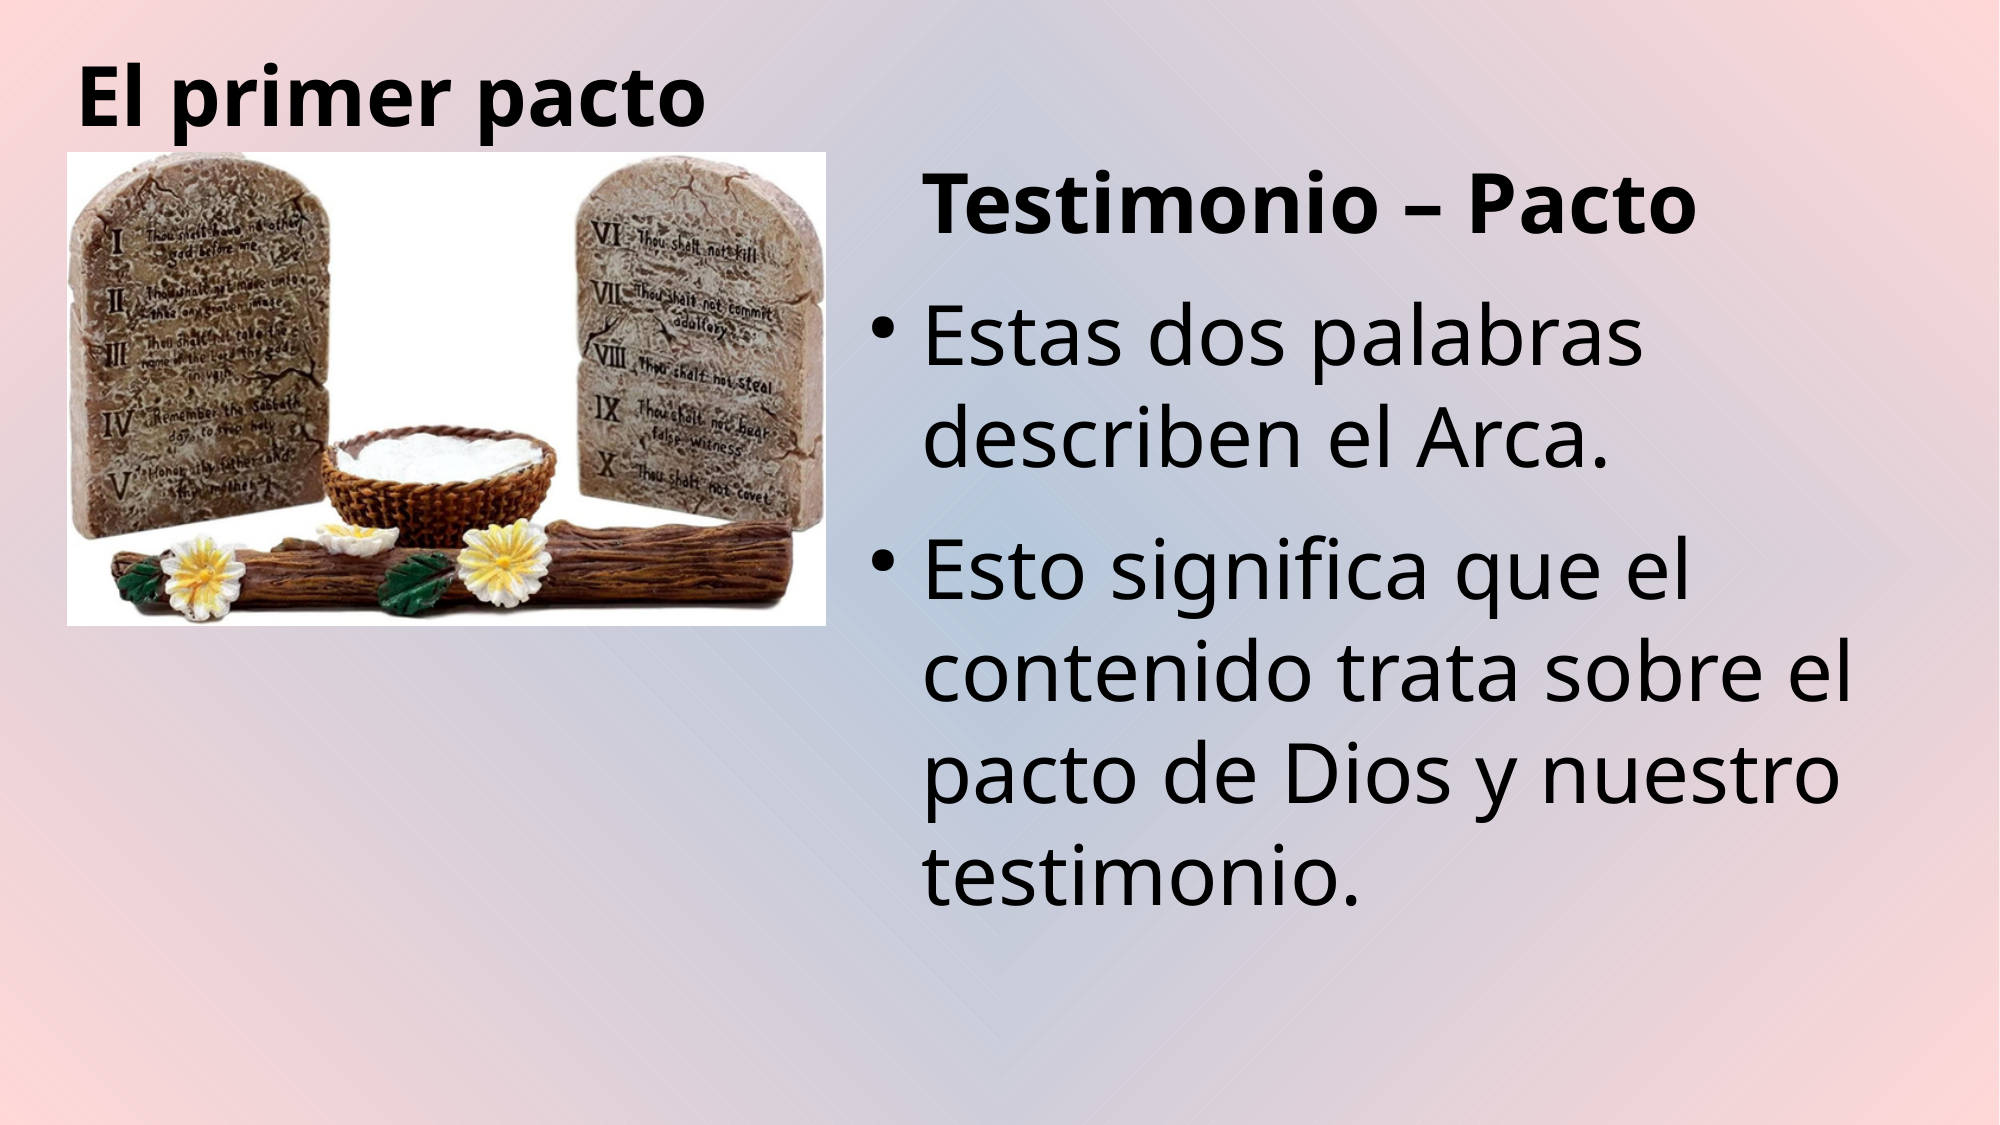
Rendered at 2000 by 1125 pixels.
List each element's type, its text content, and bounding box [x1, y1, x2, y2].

title El primer pacto [74, 35, 1950, 153]
list Testimonio – Pacto Estas dos palabras describen el Arca. Esto significa que el contenido trata sobre el pacto de Dios y nuestro testimonio. [850, 152, 1951, 978]
picture [67, 152, 826, 626]
